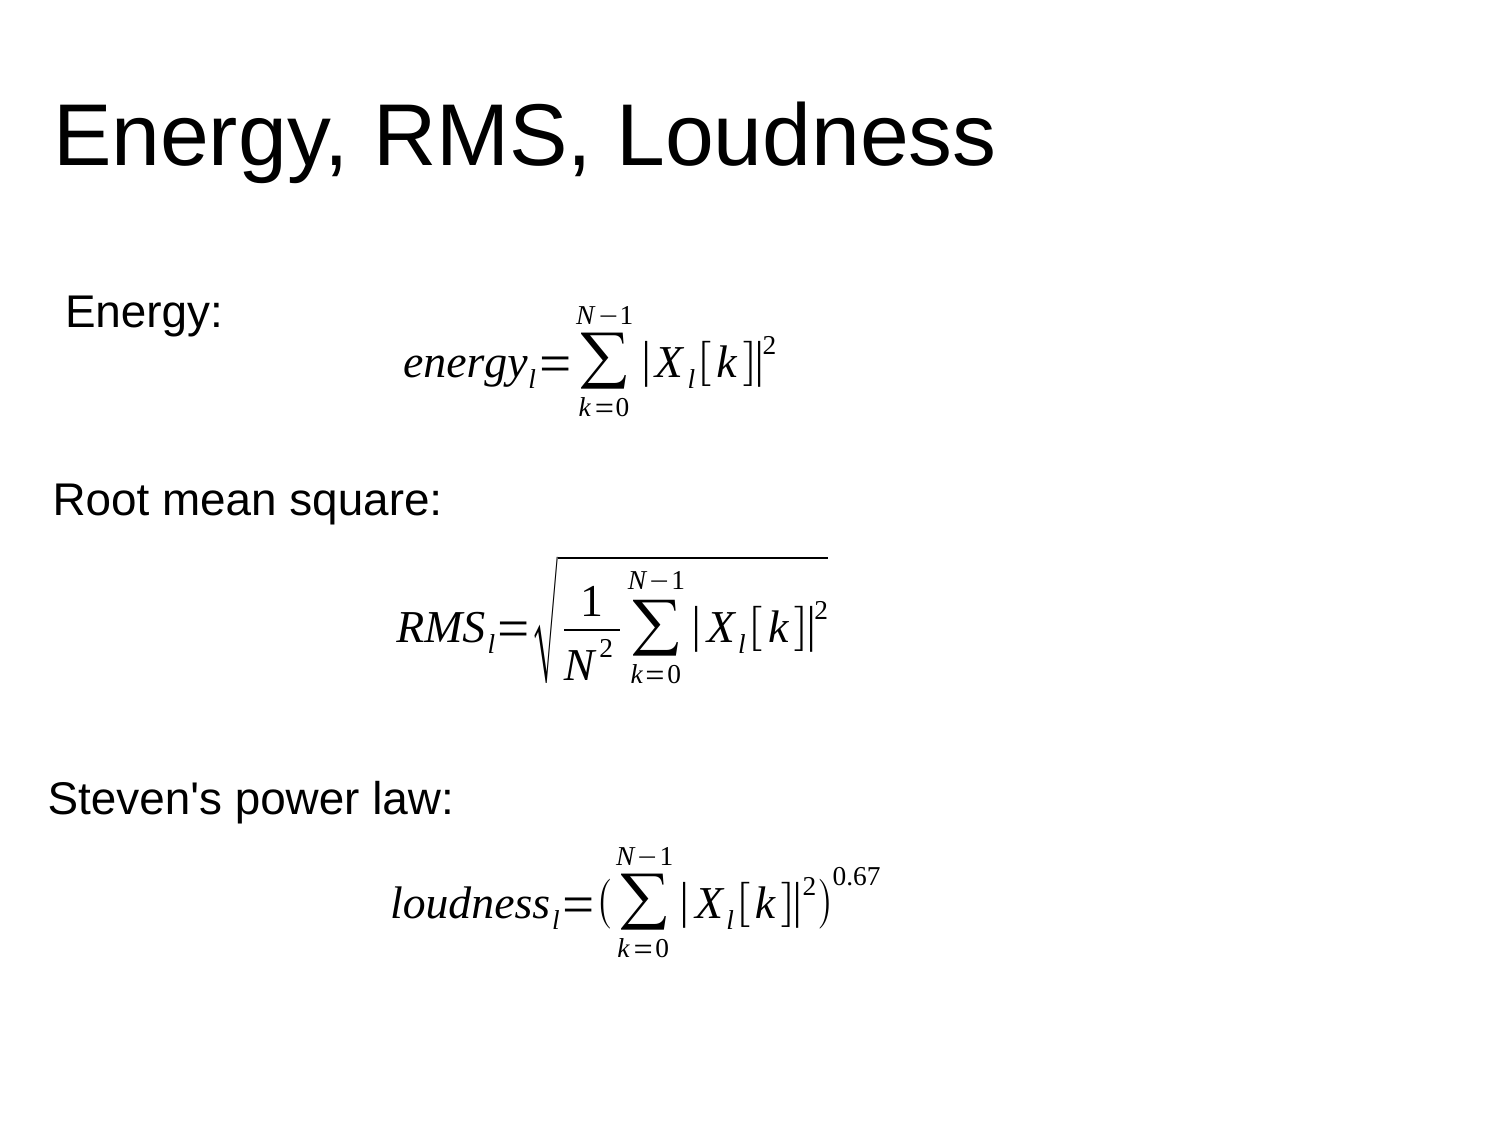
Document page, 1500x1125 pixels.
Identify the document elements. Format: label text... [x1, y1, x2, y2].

list Steven's power law: [47, 772, 1393, 891]
chart [388, 554, 835, 691]
list Energy: [64, 286, 1411, 405]
chart [396, 299, 783, 424]
chart [384, 840, 887, 965]
list Root mean square: [52, 473, 1398, 592]
title Energy, RMS, Loudness [53, 31, 1411, 239]
